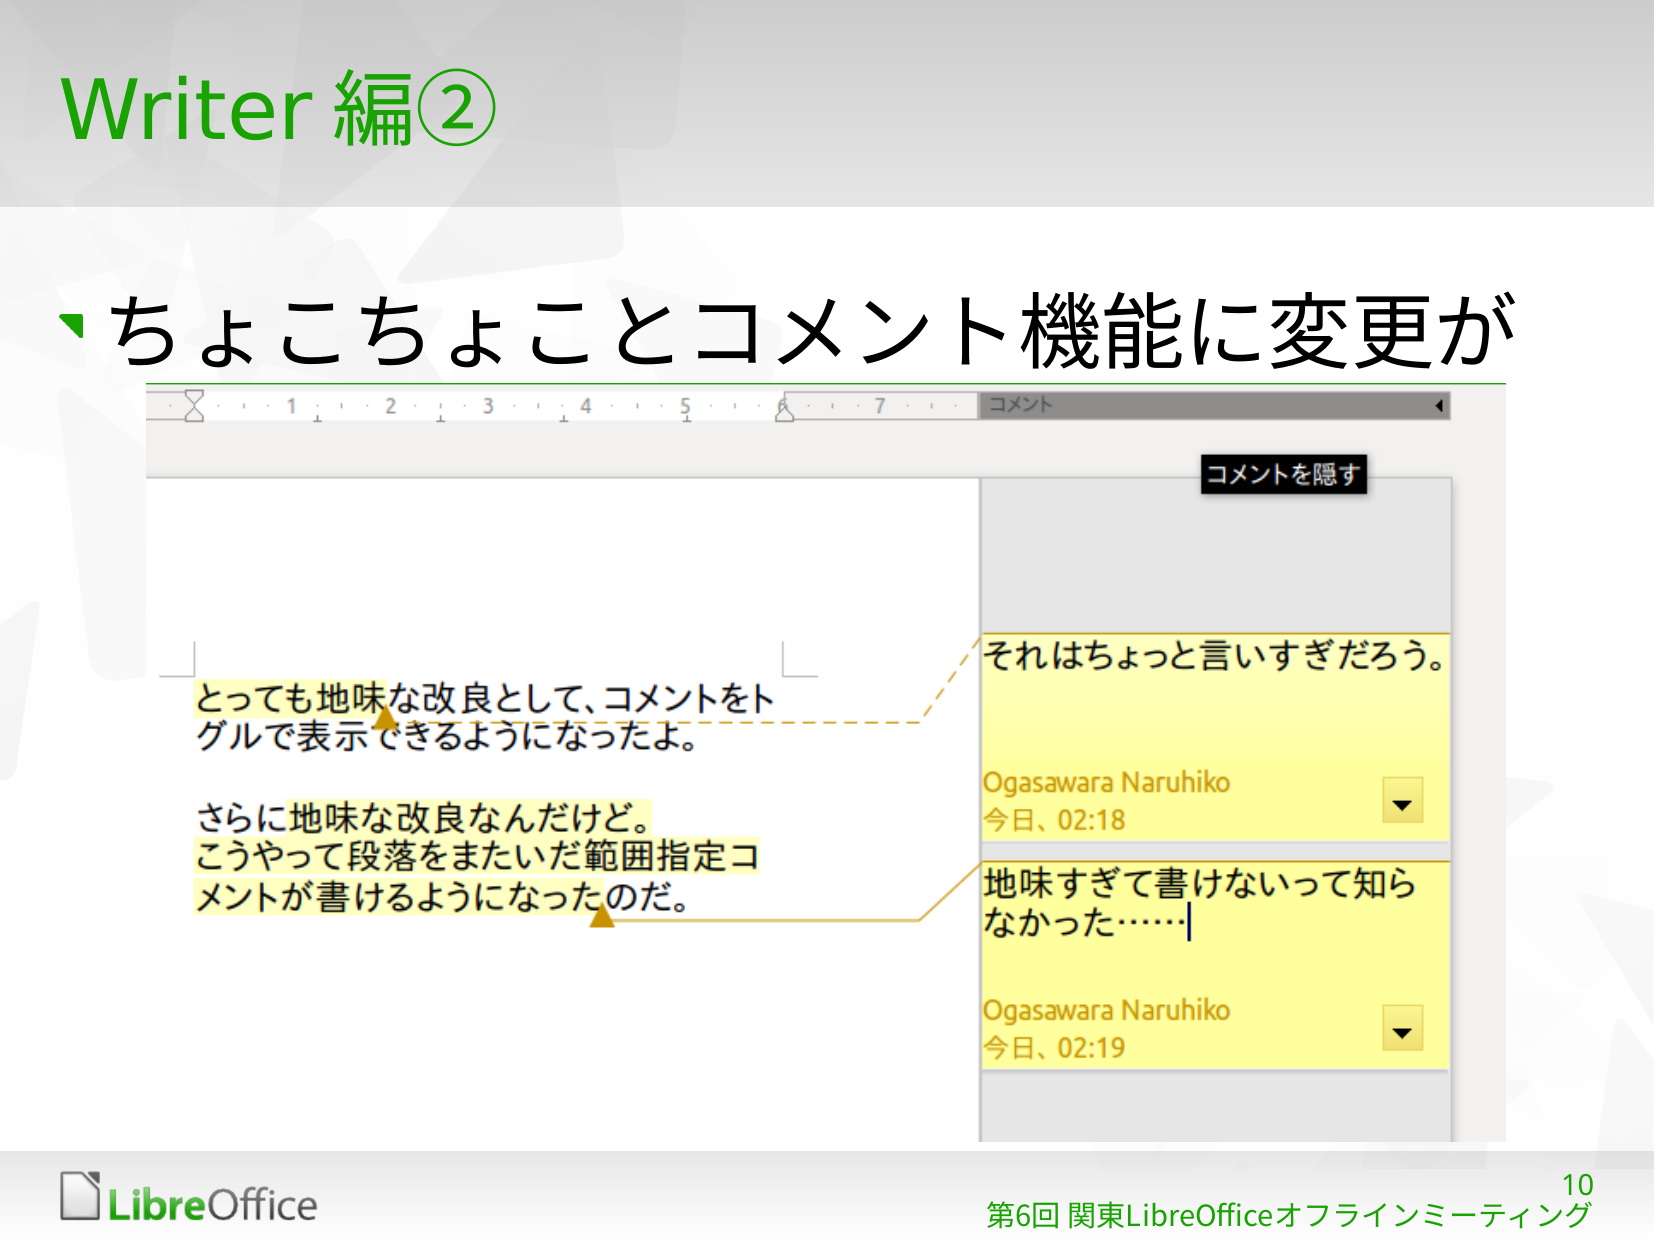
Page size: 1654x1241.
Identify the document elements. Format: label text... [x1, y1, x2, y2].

list ちょこちょことコメント機能に変更が [59, 265, 1595, 985]
picture [0, 0, 783, 931]
title Writer編② [59, 29, 1595, 178]
picture [41, 1152, 337, 1240]
picture [146, 383, 1654, 1169]
